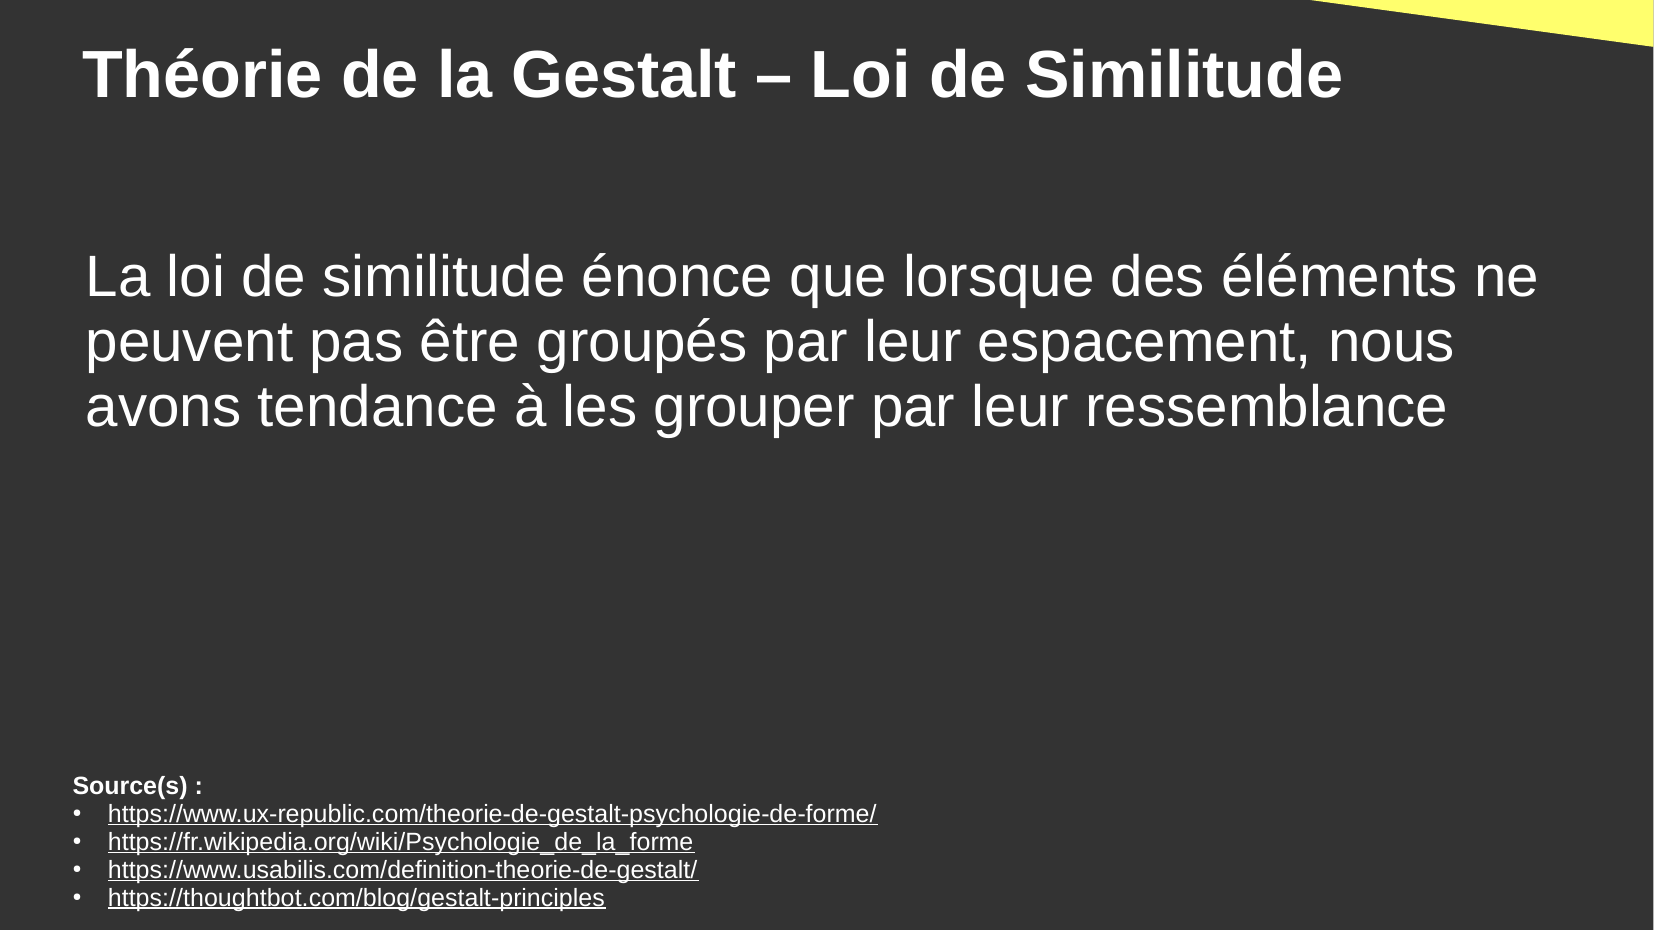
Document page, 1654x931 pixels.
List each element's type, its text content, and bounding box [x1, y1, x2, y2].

title Théorie de la Gestalt – Loi de Similitude [82, 37, 1571, 114]
text_box Source(s) : https://www.ux-republic.com/theorie-de-gestalt-psychologie-de-forme/ https://fr.wikipedia.org/wiki/Psychologie_de_la_forme https://www.usabilis.com/definition-theorie-de-gestalt/ https://thoughtbot.com/blog/gestalt-principles [57, 764, 1543, 919]
text_box [1310, 0, 1654, 47]
text_box La loi de similitude énonce que lorsque des éléments ne peuvent pas être groupés par leur espacement, nous avons tendance à les grouper par leur ressemblance [70, 236, 1619, 449]
